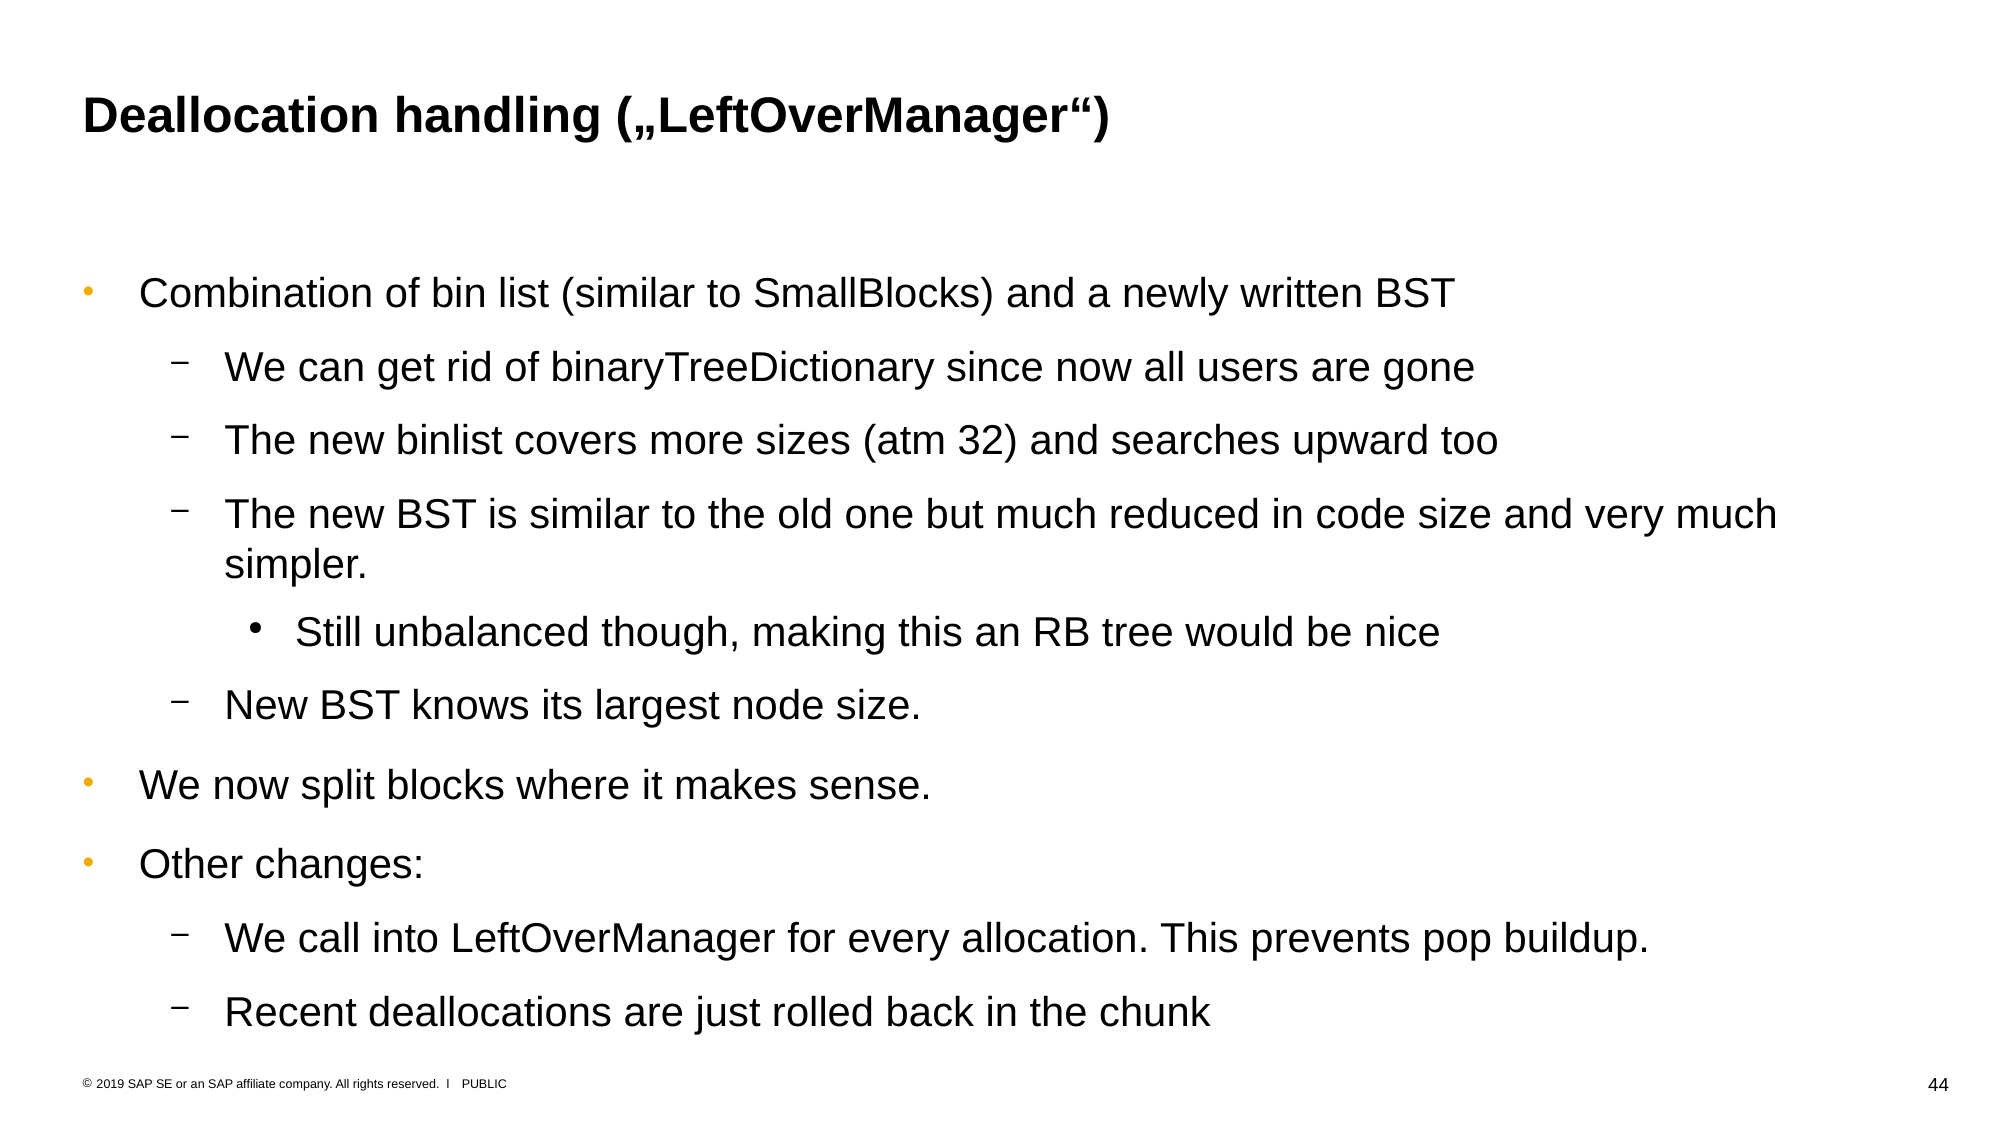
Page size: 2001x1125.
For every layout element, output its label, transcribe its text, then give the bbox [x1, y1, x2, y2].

list Combination of bin list (similar to SmallBlocks) and a newly written BST We can get rid of binaryTreeDictionary since now all users are gone The new binlist covers more sizes (atm 32) and searches upward too The new BST is similar to the old one but much reduced in code size and very much simpler. Still unbalanced though, making this an RB tree would be nice New BST knows its largest node size. We now split blocks where it makes sense. Other changes: We call into LeftOverManager for every allocation. This prevents pop buildup. Recent deallocations are just rolled back in the chunk [82, 265, 1918, 1040]
title Deallocation handling („LeftOverManager“) [82, 82, 1918, 144]
